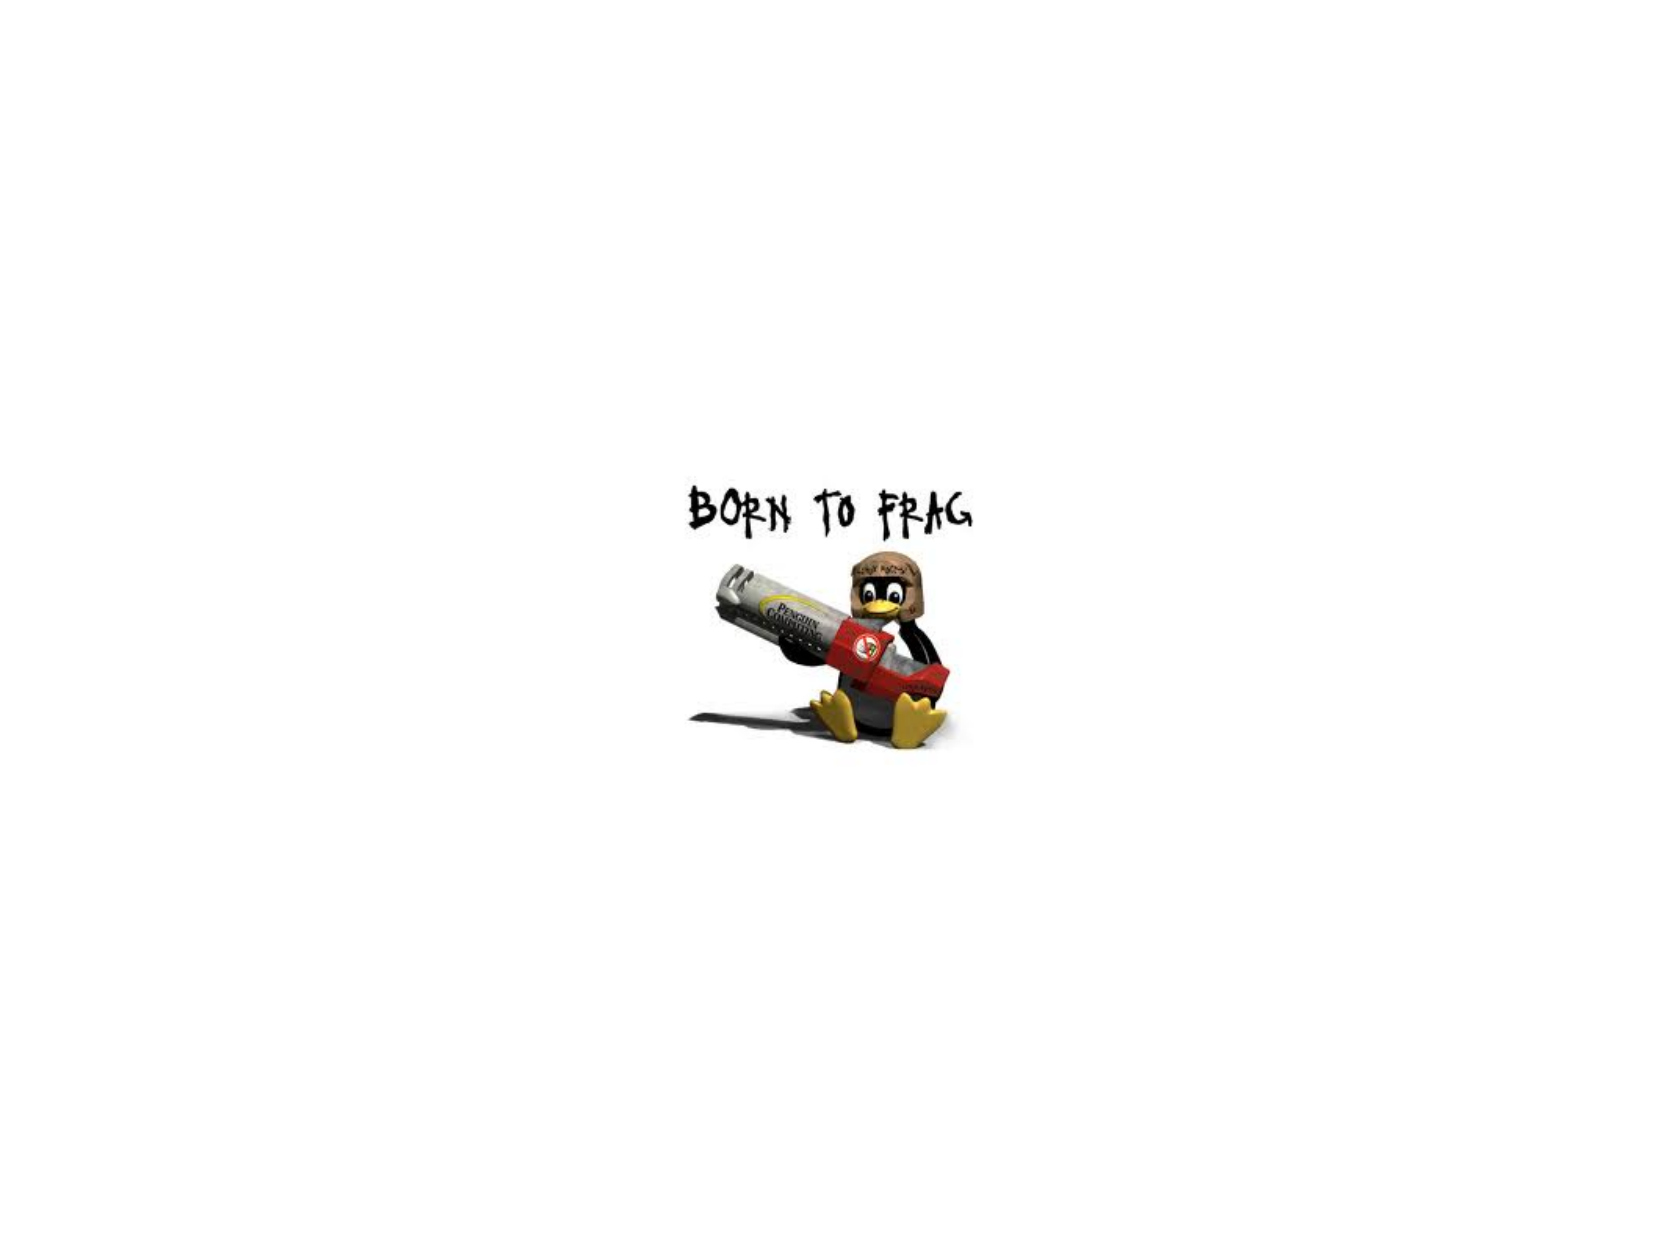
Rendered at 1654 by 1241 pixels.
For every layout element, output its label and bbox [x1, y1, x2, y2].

picture [635, 464, 1028, 779]
